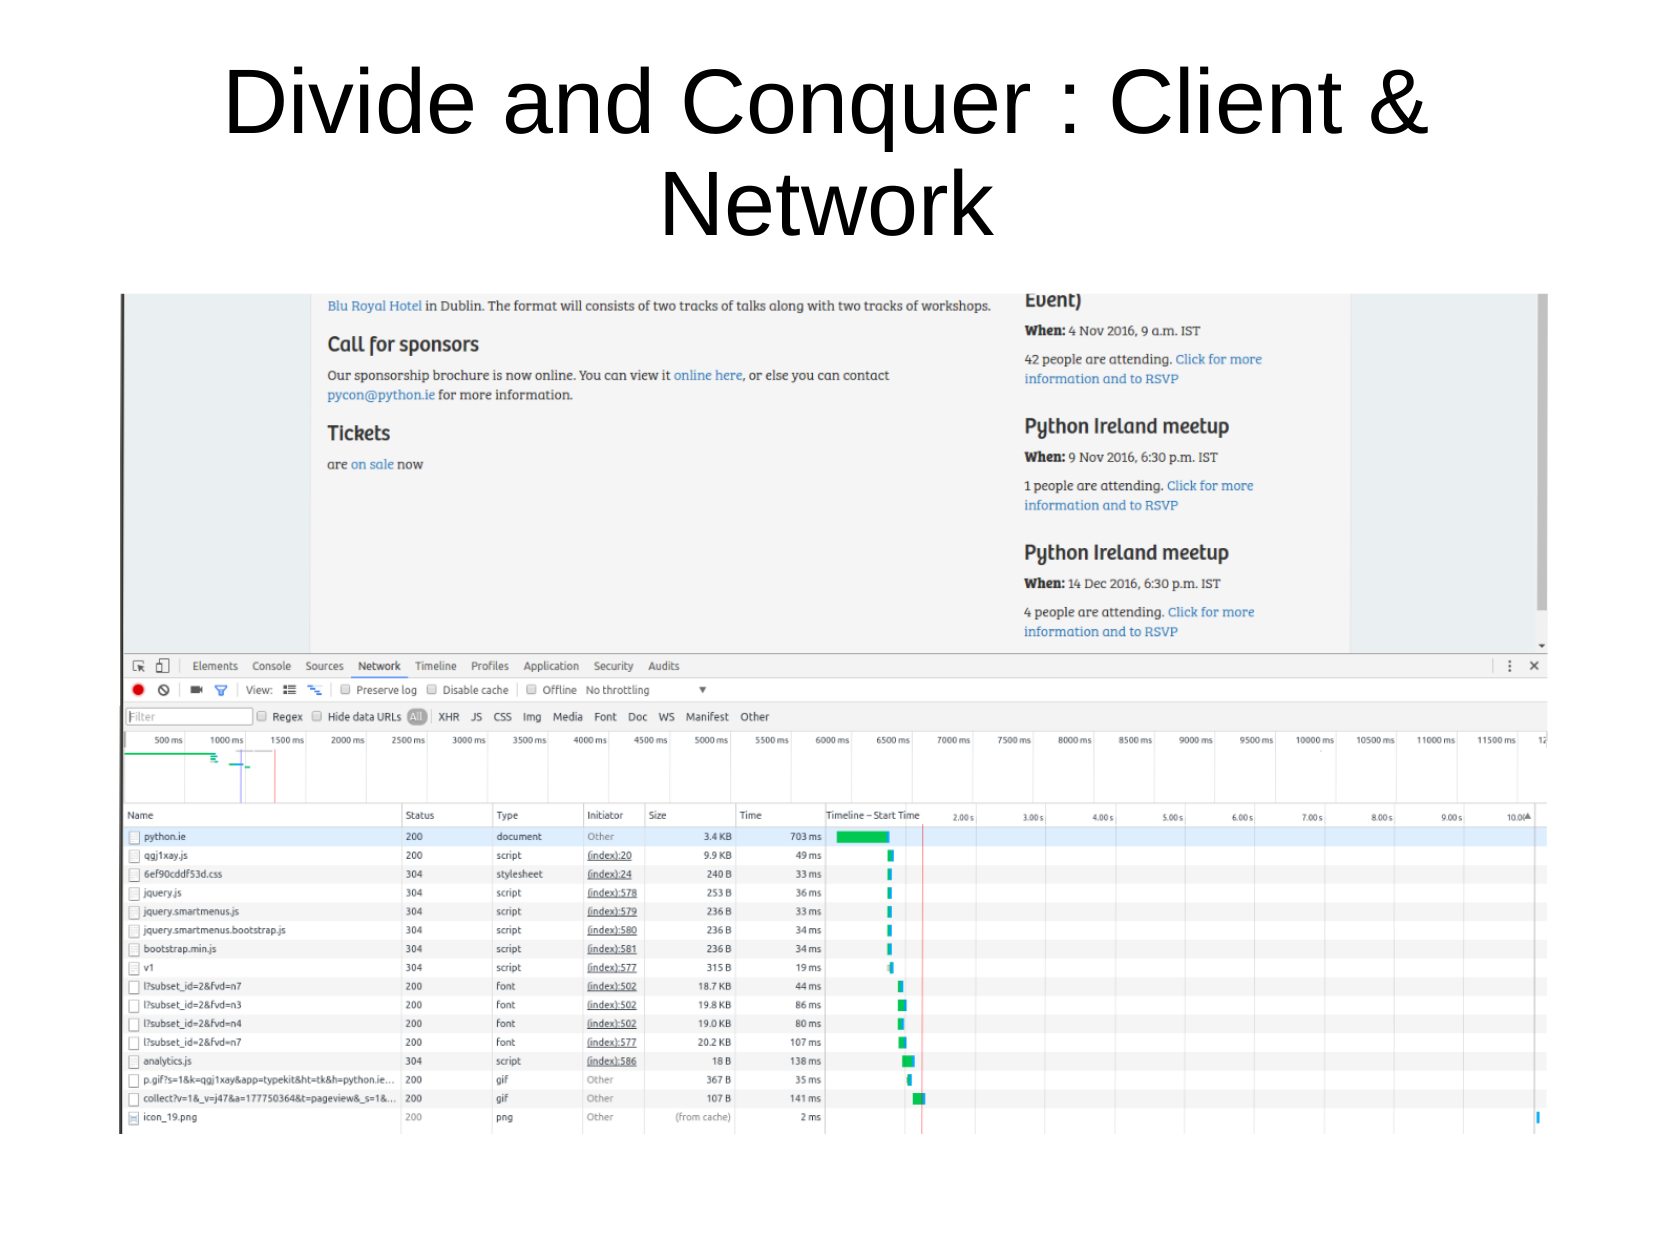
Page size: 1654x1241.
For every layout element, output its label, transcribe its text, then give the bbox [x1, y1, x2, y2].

title Divide and Conquer : Client & Network [82, 49, 1571, 257]
picture [118, 293, 1548, 1134]
